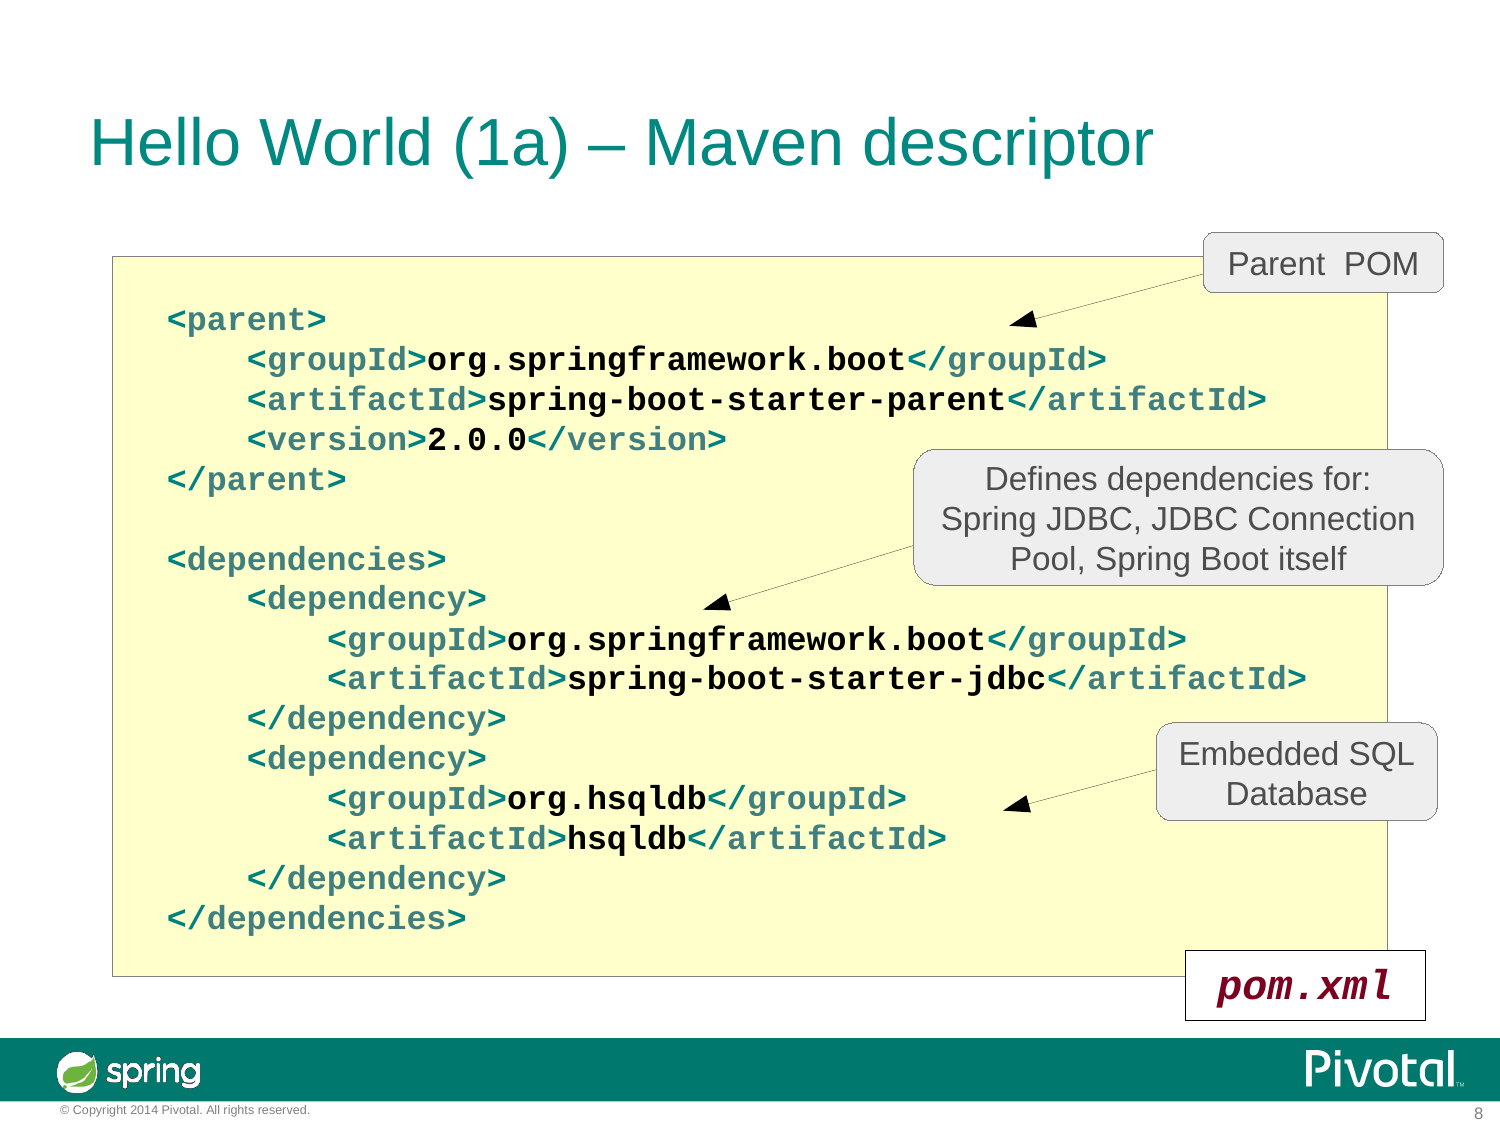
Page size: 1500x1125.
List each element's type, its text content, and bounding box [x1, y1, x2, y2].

text_box Parent POM [1203, 232, 1444, 293]
text_box Defines dependencies for: Spring JDBC, JDBC Connection Pool, Spring Boot itself [913, 449, 1444, 586]
text_box pom.xml [1185, 950, 1426, 1021]
picture [1306, 1050, 1464, 1087]
title Hello World (1a) – Maven descriptor [75, 45, 1426, 233]
text_box Embedded SQL Database [1156, 722, 1438, 821]
text_box <parent> <groupId>org.springframework.boot</groupId> <artifactId>spring-boot-starter-parent</artifactId> <version>2.0.0</version> </parent> <dependencies> <dependency> <groupId>org.springframework.boot</groupId> <artifactId>spring-boot-starter-jdbc</artifactId> </dependency> <dependency> <groupId>org.hsqldb</groupId> <artifactId>hsqldb</artifactId> </dependency> </dependencies> [112, 256, 1388, 977]
picture [32, 1041, 210, 1103]
